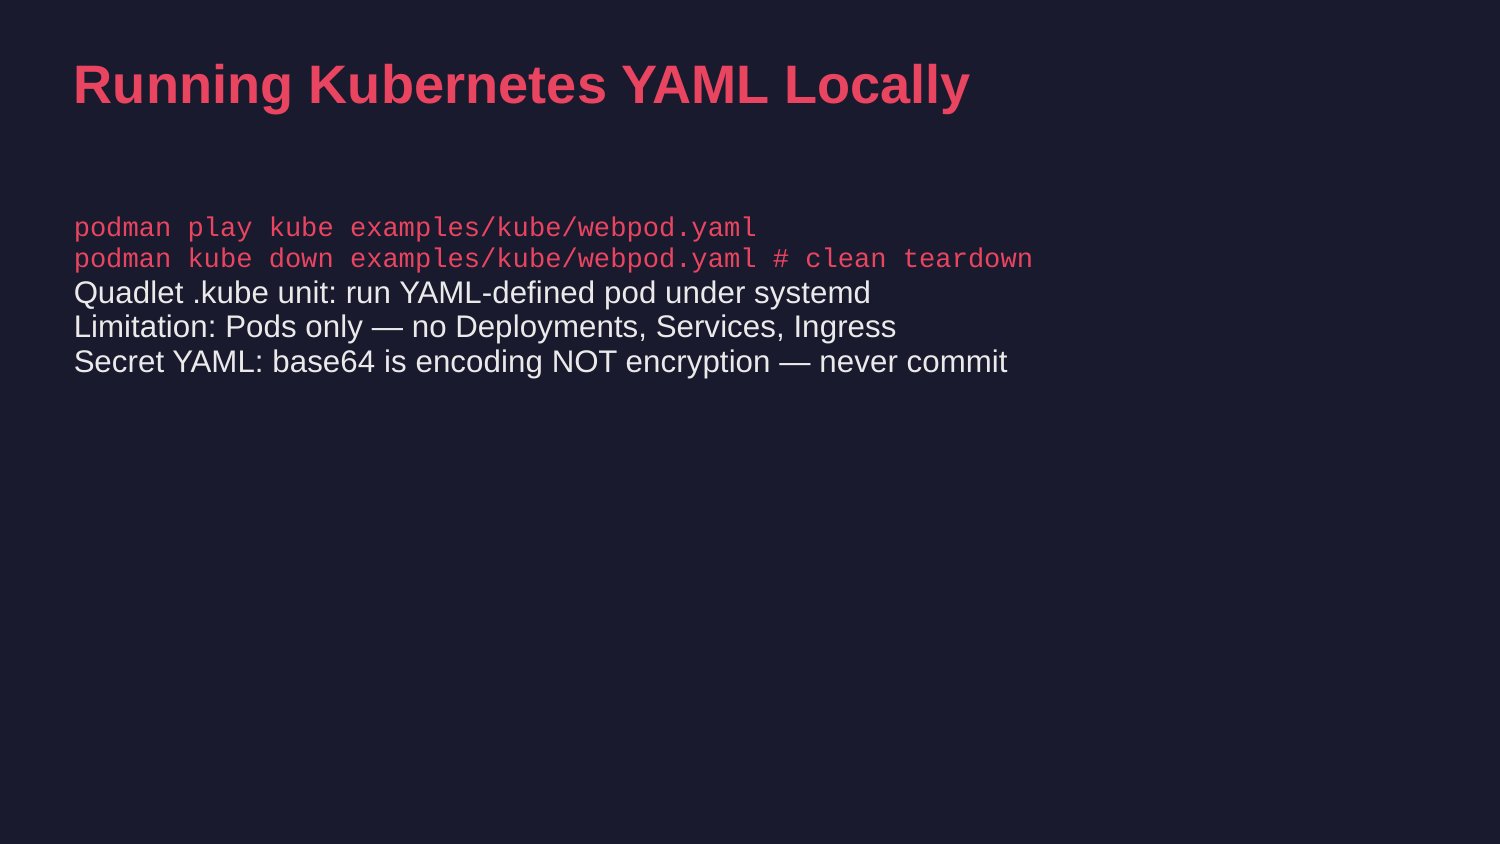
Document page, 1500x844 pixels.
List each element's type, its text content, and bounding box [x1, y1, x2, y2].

text_box podman play kube examples/kube/webpod.yaml podman kube down examples/kube/webpod.yaml # clean teardown Quadlet .kube unit: run YAML-defined pod under systemd Limitation: Pods only — no Deployments, Services, Ingress Secret YAML: base64 is encoding NOT encryption — never commit [59, 206, 1441, 798]
title Running Kubernetes YAML Locally [59, 47, 1441, 166]
